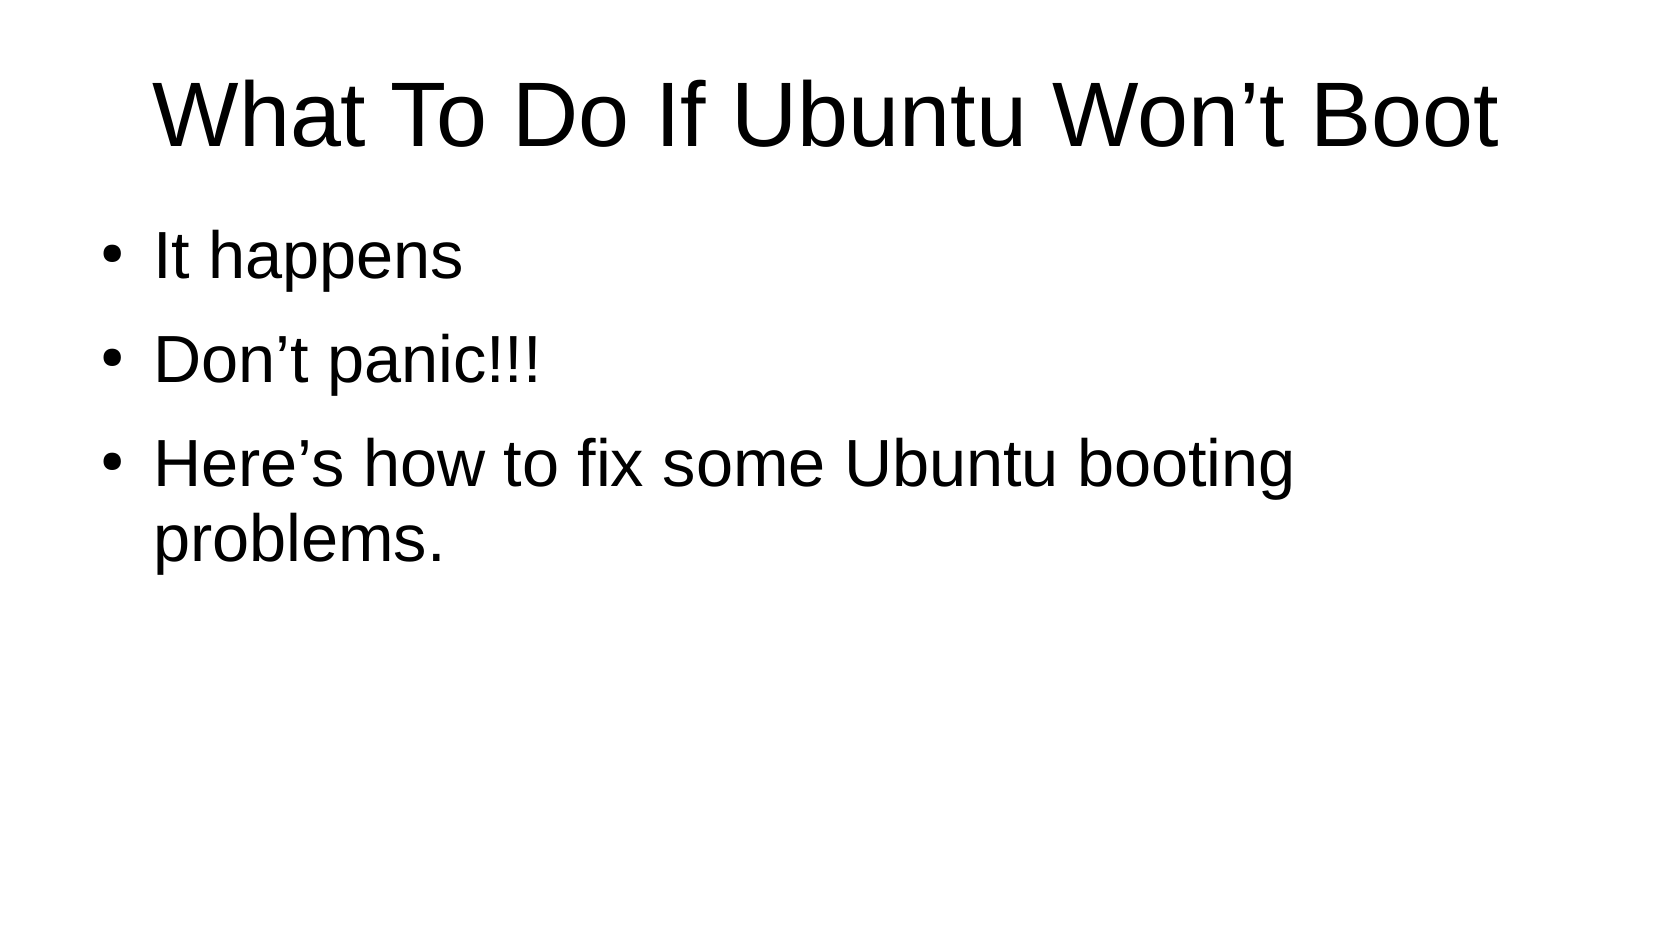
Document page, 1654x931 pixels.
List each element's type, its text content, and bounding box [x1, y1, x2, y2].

list It happens Don’t panic!!! Here’s how to fix some Ubuntu booting problems. [82, 217, 1571, 758]
title What To Do If Ubuntu Won’t Boot [82, 37, 1571, 193]
